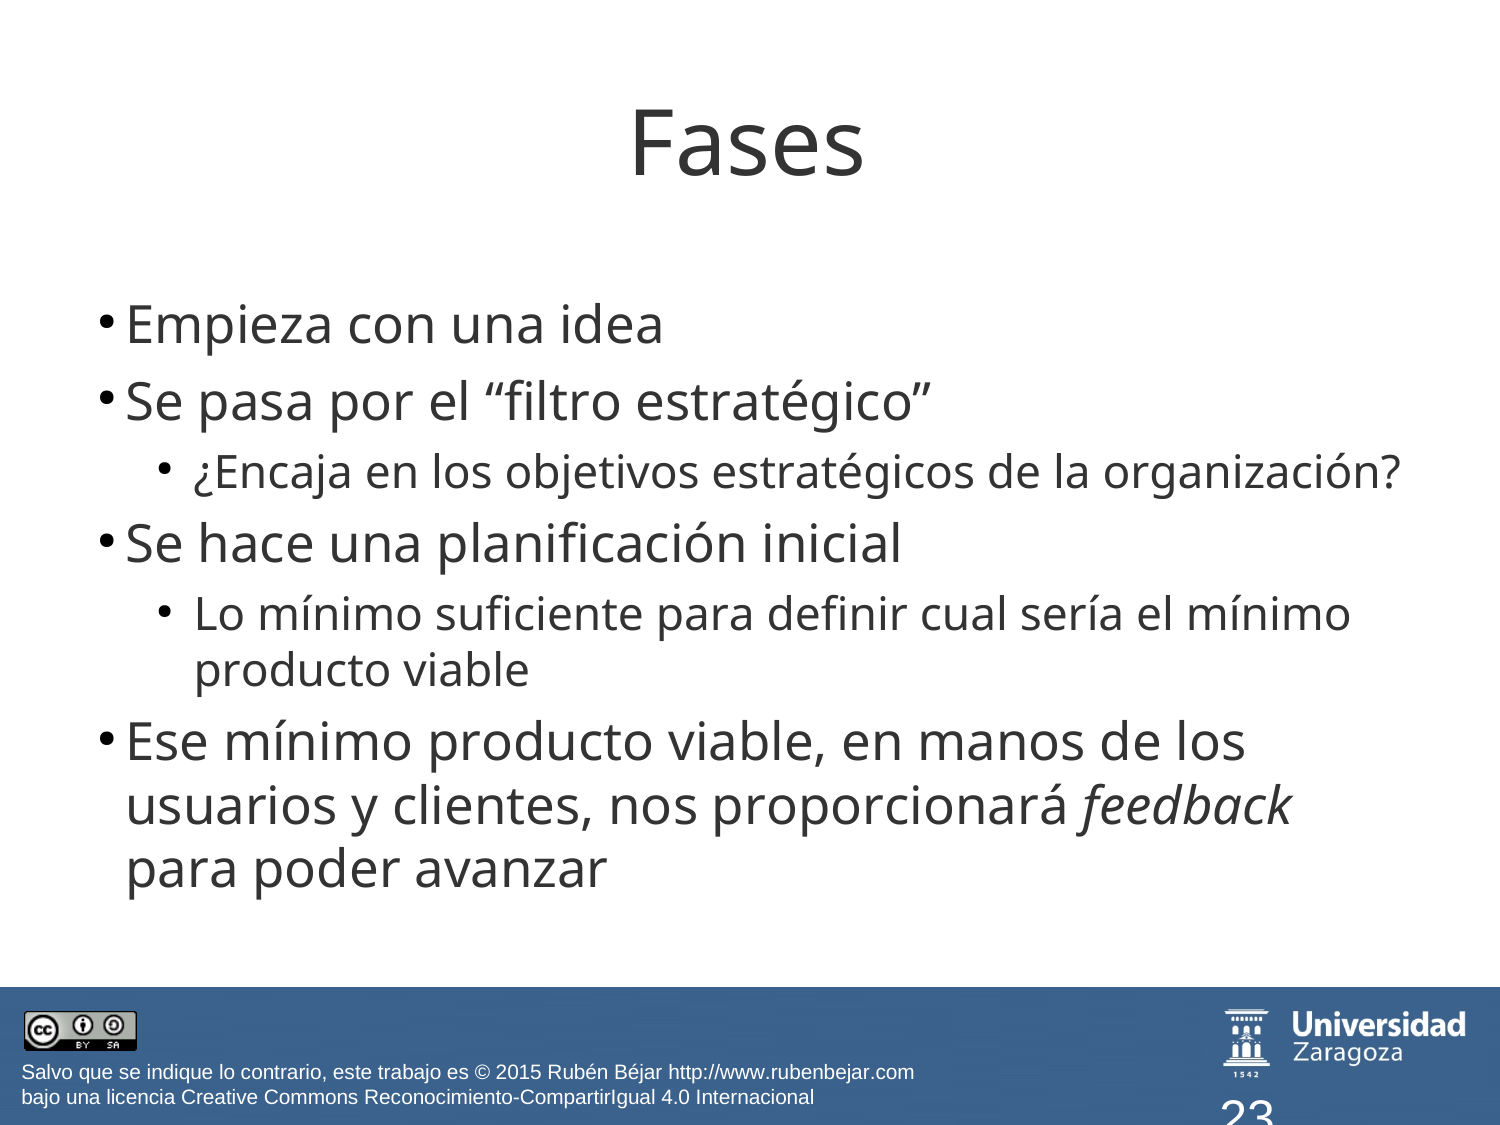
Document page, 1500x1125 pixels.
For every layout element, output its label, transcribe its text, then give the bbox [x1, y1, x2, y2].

picture [0, 987, 1500, 1125]
list Empieza con una idea Se pasa por el “filtro estratégico” ¿Encaja en los objetivos estratégicos de la organización? Se hace una planificación inicial Lo mínimo suficiente para definir cual sería el mínimo producto viable Ese mínimo producto viable, en manos de los usuarios y clientes, nos proporcionará feedback para poder avanzar [82, 283, 1418, 957]
title Fases [74, 21, 1420, 257]
